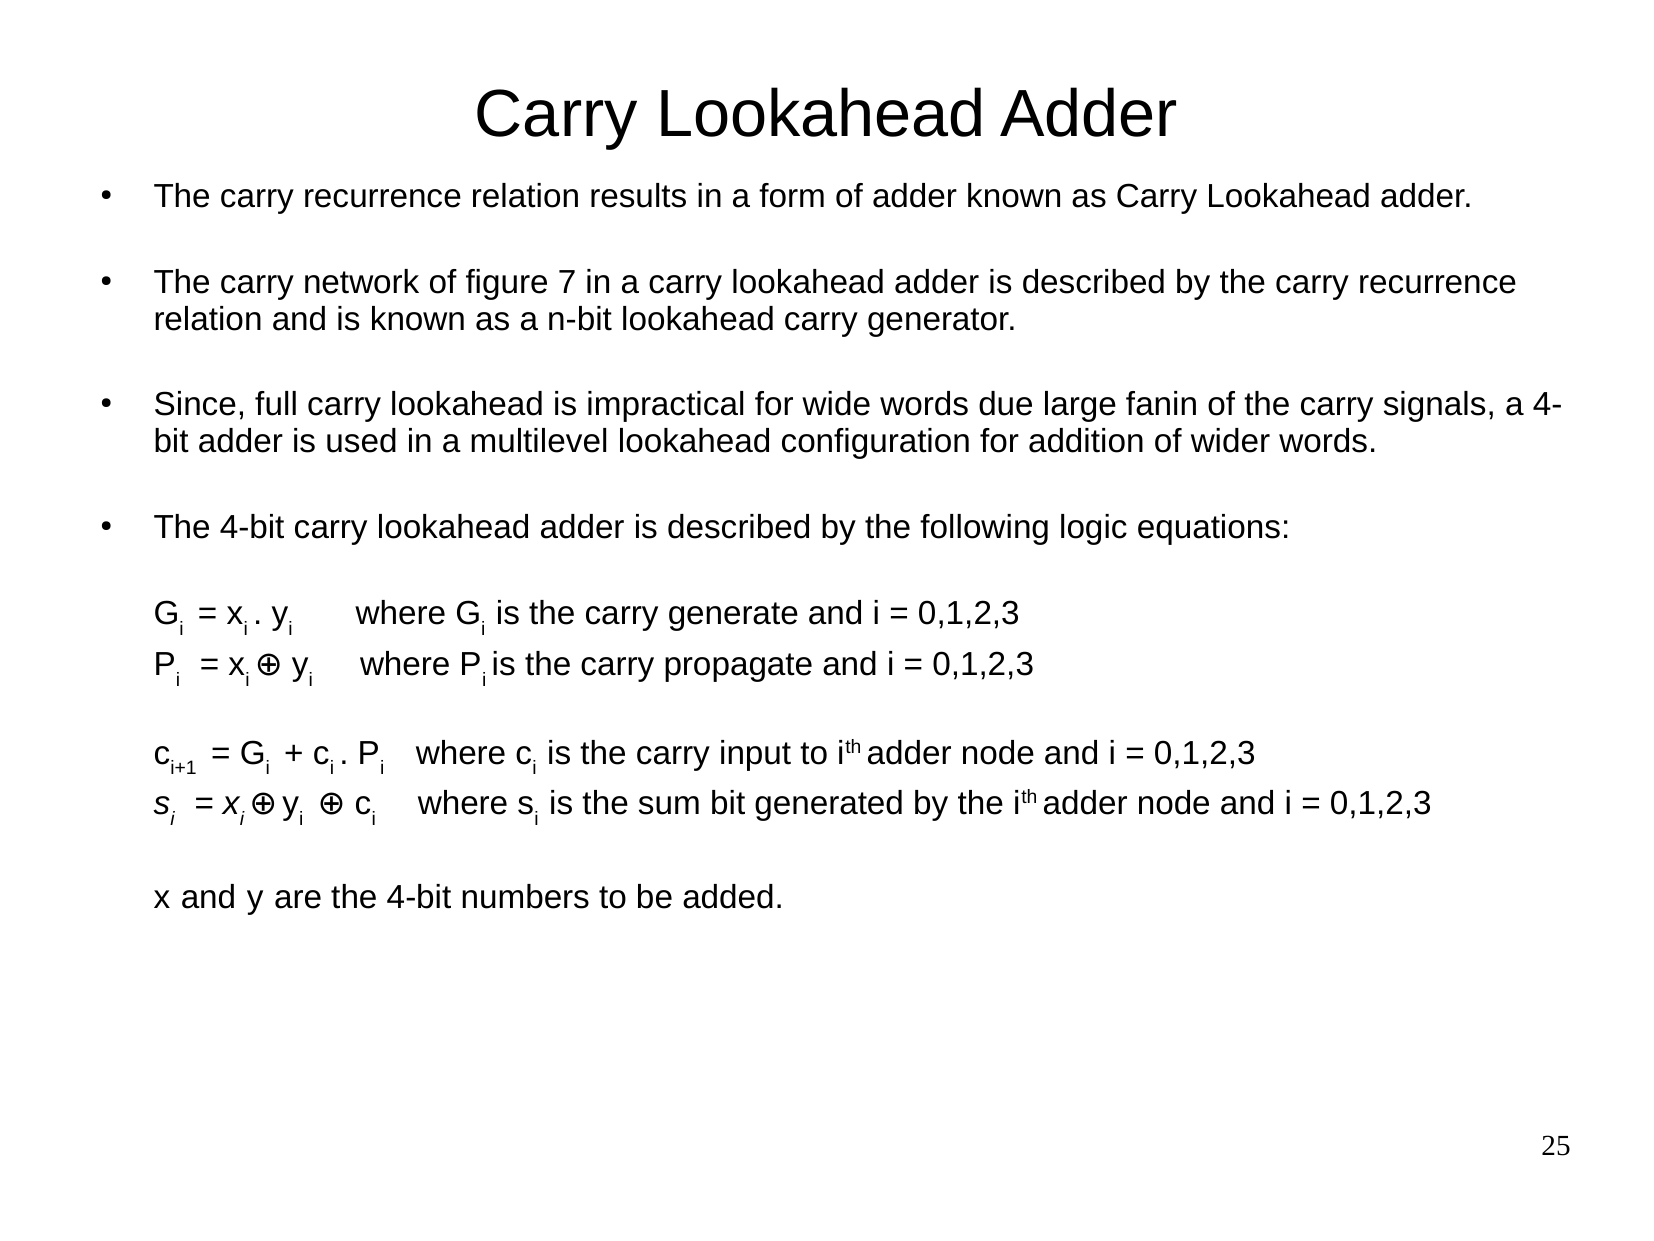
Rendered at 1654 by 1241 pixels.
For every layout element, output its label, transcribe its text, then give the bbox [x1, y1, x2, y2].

title Carry Lookahead Adder [82, 49, 1571, 177]
list The carry recurrence relation results in a form of adder known as Carry Lookahead adder. The carry network of figure 7 in a carry lookahead adder is described by the carry recurrence relation and is known as a n-bit lookahead carry generator. Since, full carry lookahead is impractical for wide words due large fanin of the carry signals, a 4-bit adder is used in a multilevel lookahead configuration for addition of wider words. The 4-bit carry lookahead adder is described by the following logic equations: Gi = xi . yi where Gi is the carry generate and i = 0,1,2,3 Pi = xi ⊕ yi where Pi is the carry propagate and i = 0,1,2,3 ci+1 = Gi + ci . Pi where ci is the carry input to ith adder node and i = 0,1,2,3 si = xi ⊕ yi ⊕ ci where si is the sum bit generated by the ith adder node and i = 0,1,2,3 x and y are the 4-bit numbers to be added. [82, 177, 1571, 1010]
